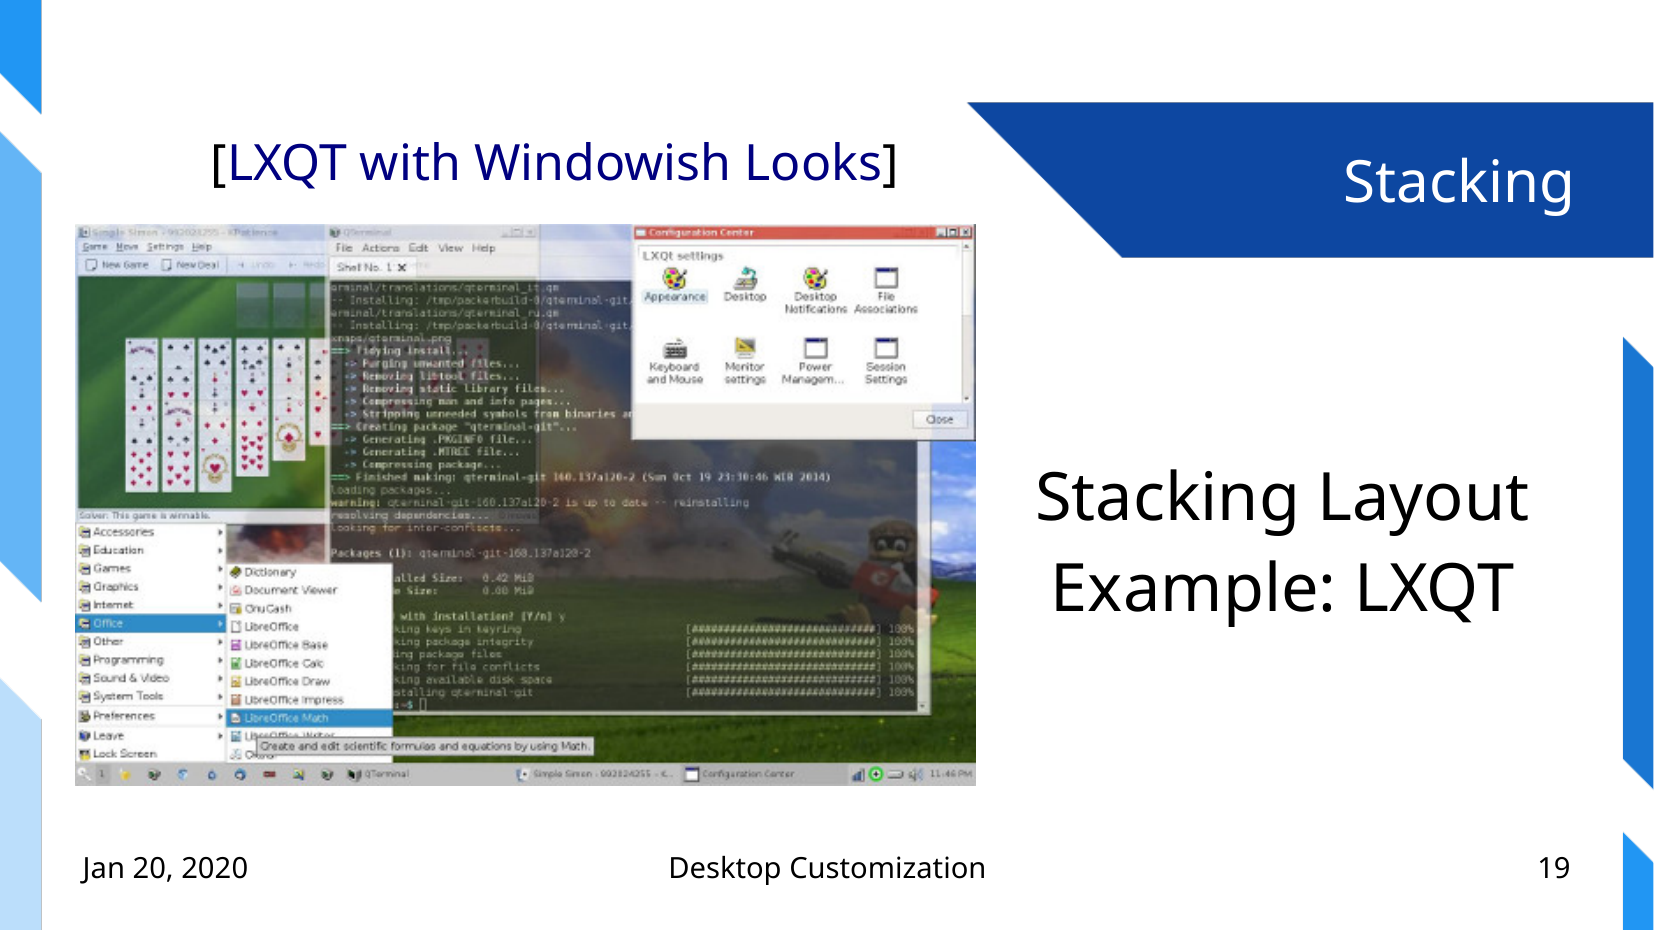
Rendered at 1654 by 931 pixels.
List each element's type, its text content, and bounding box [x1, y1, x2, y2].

text_box [LXQT with Windowish Looks] [196, 120, 841, 198]
title Stacking [1050, 105, 1576, 256]
subtitle Stacking Layout Example: LXQT [975, 270, 1591, 811]
picture [0, 0, 1654, 930]
